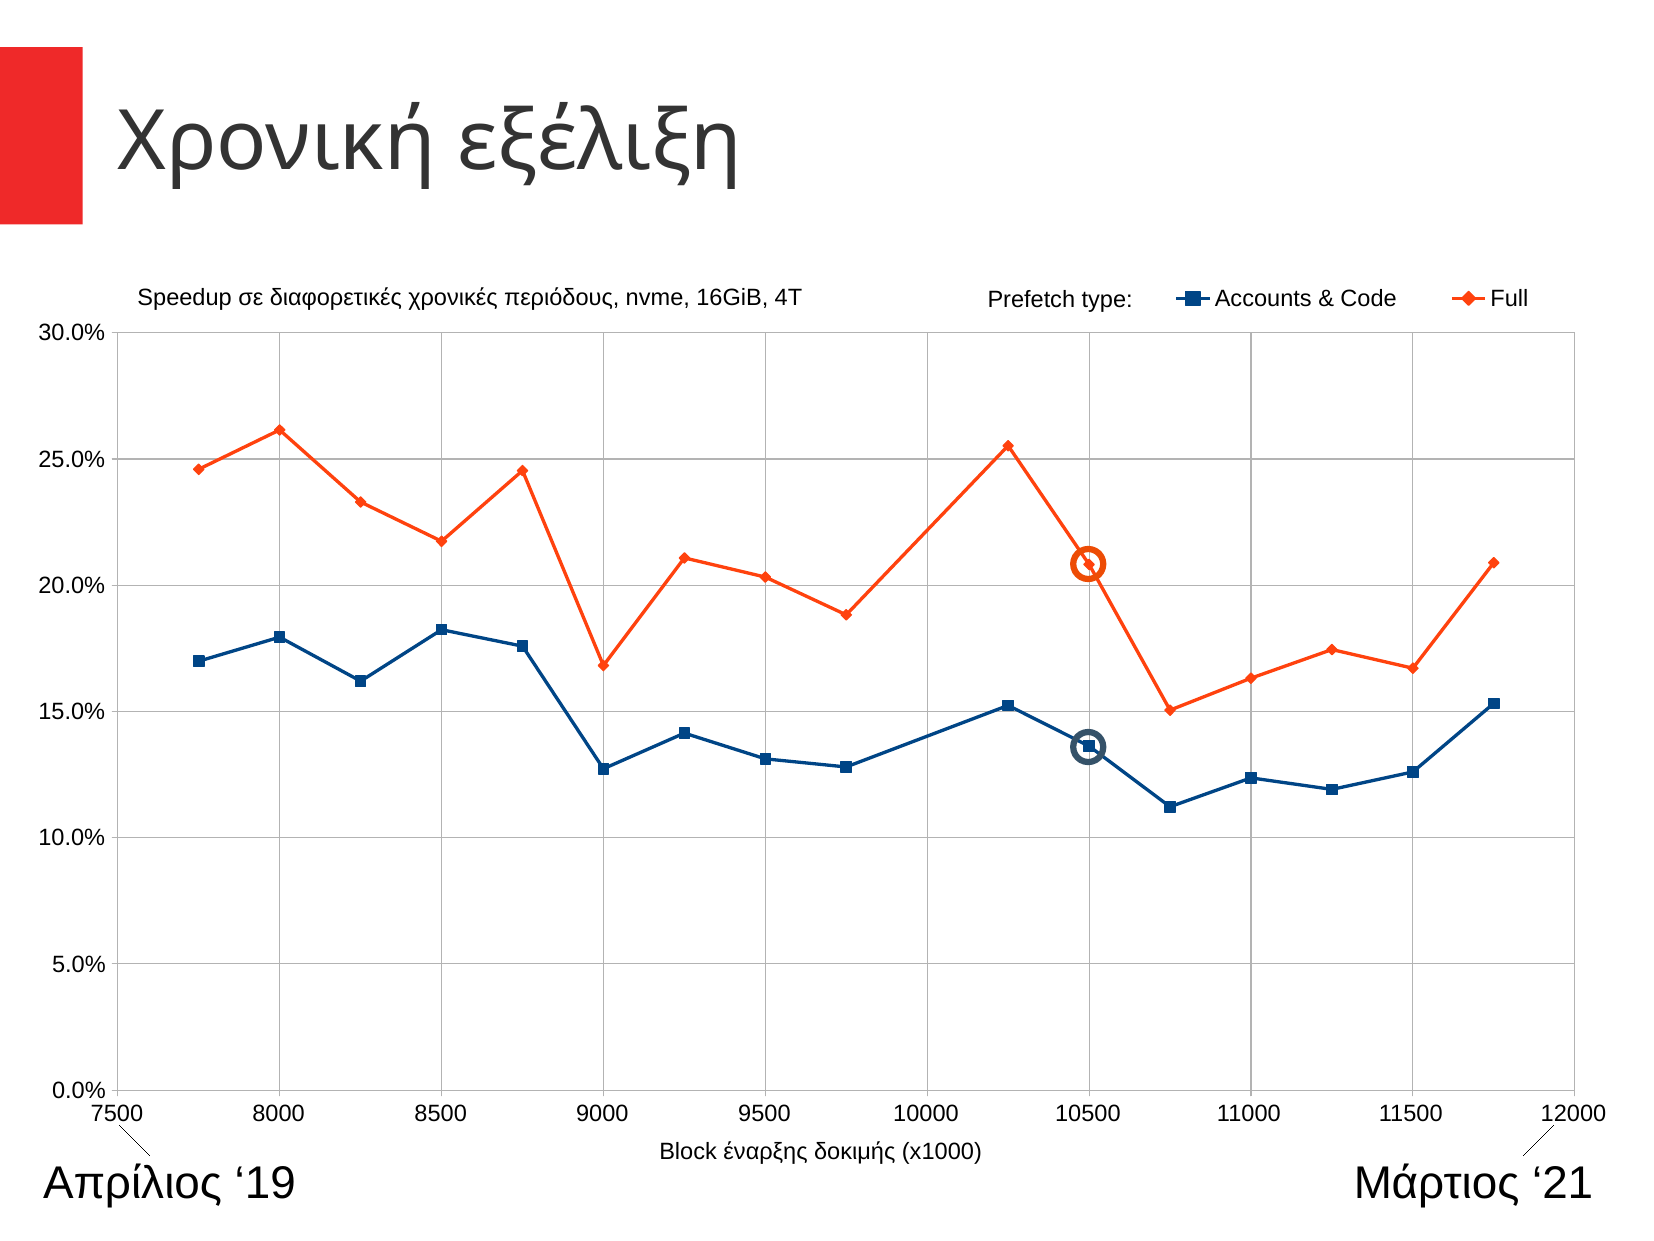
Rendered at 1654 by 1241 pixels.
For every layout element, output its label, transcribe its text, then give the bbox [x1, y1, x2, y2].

text_box Απρίλιος ‘19 [27, 1152, 313, 1213]
picture [5, 256, 1641, 1177]
text_box Μάρτιος ‘21 [1331, 1152, 1617, 1213]
title Χρονική εξέλιξη [117, 29, 1605, 245]
